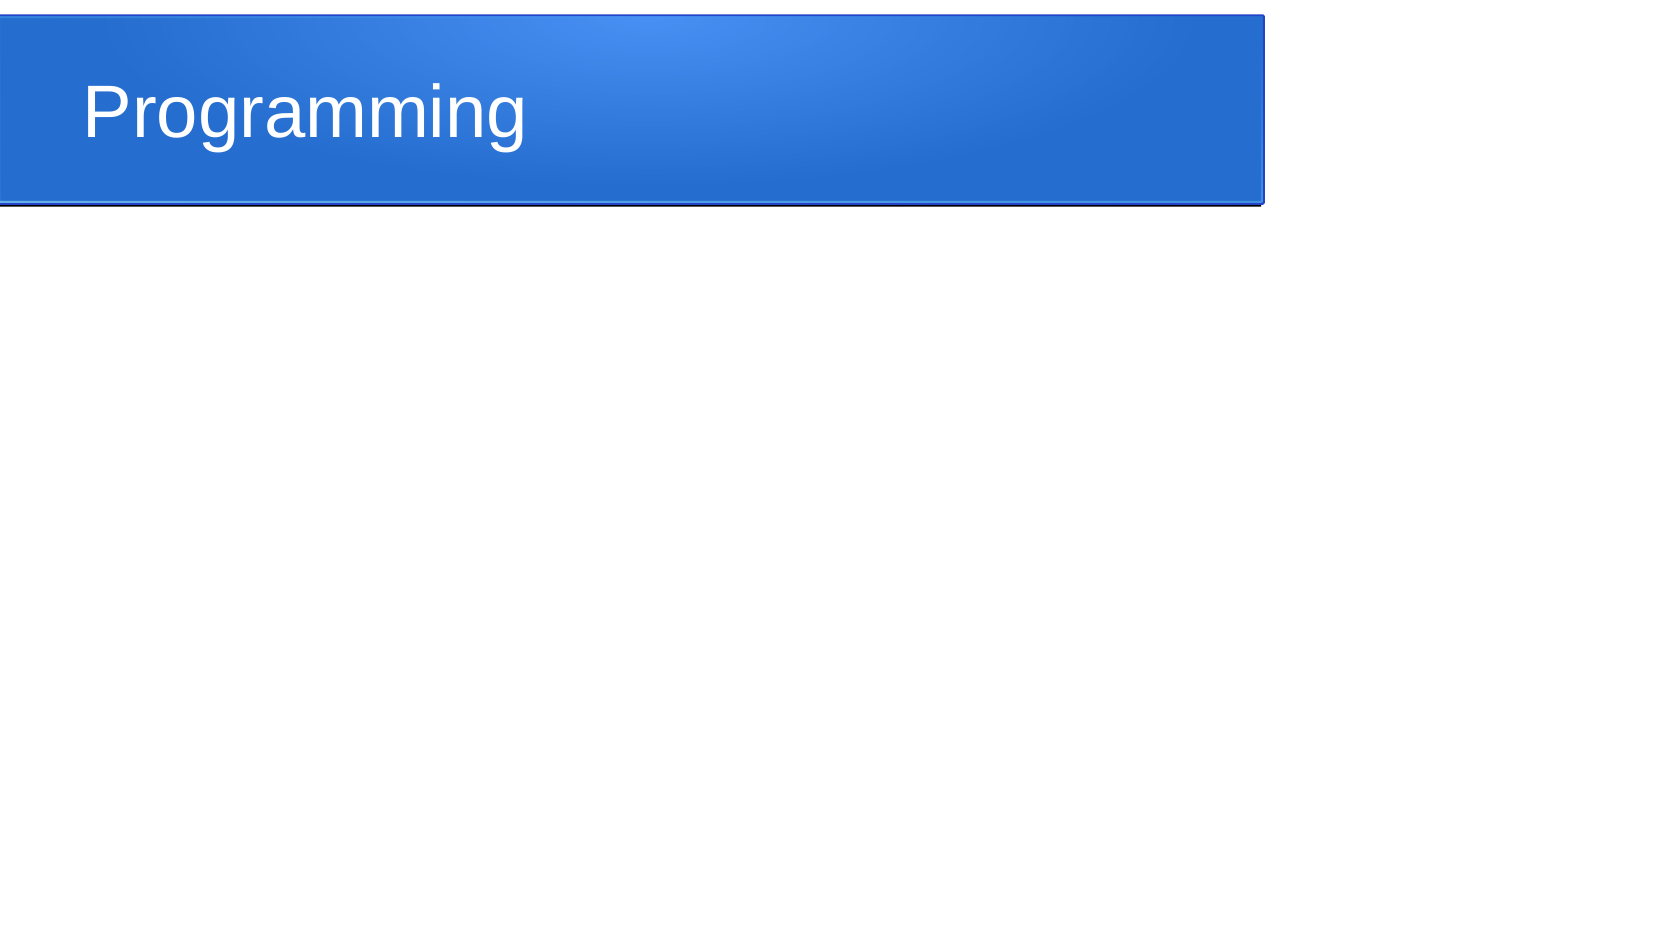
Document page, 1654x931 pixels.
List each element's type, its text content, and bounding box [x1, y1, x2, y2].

title Programming [82, 35, 1235, 189]
